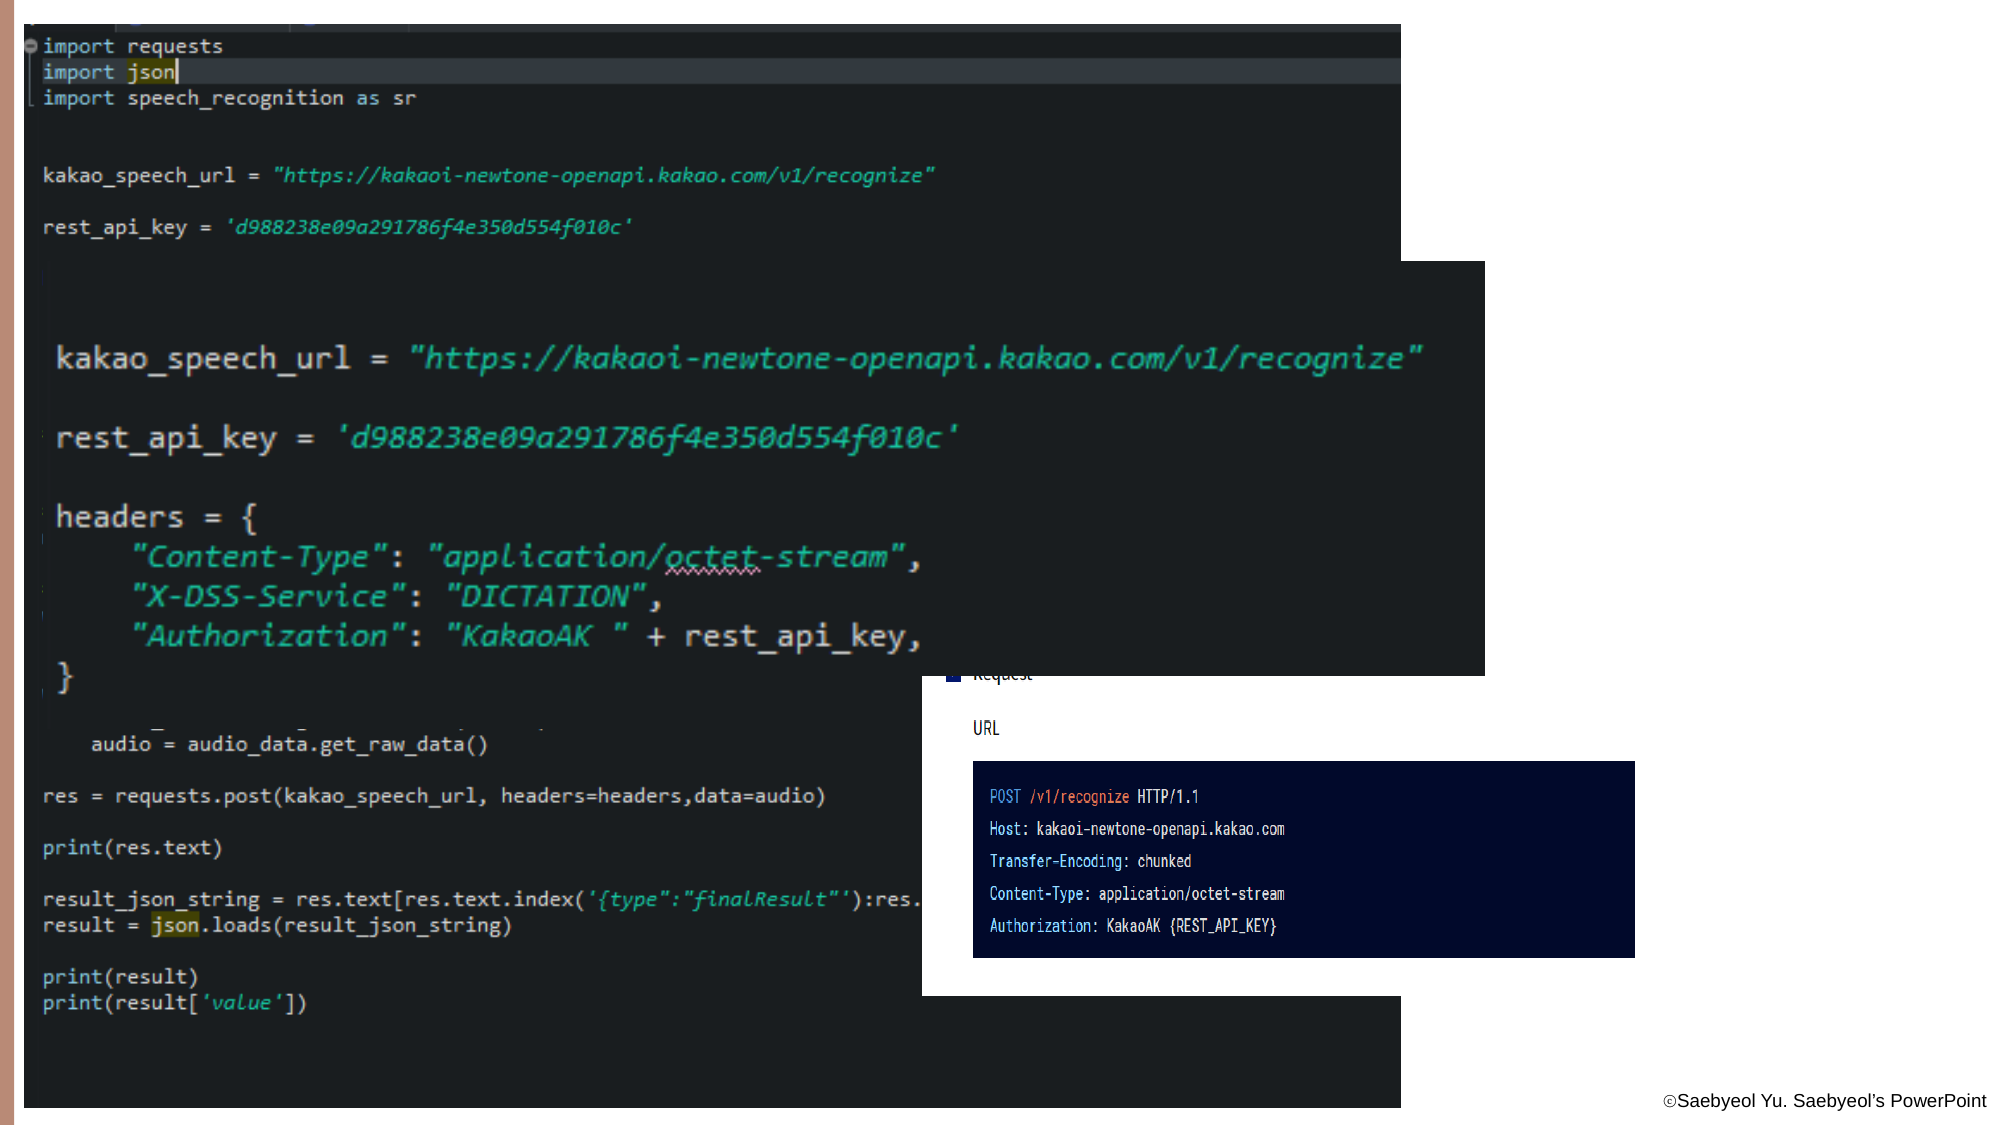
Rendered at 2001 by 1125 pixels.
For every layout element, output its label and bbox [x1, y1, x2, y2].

picture [24, 24, 1651, 1108]
text_box [0, 0, 15, 1125]
